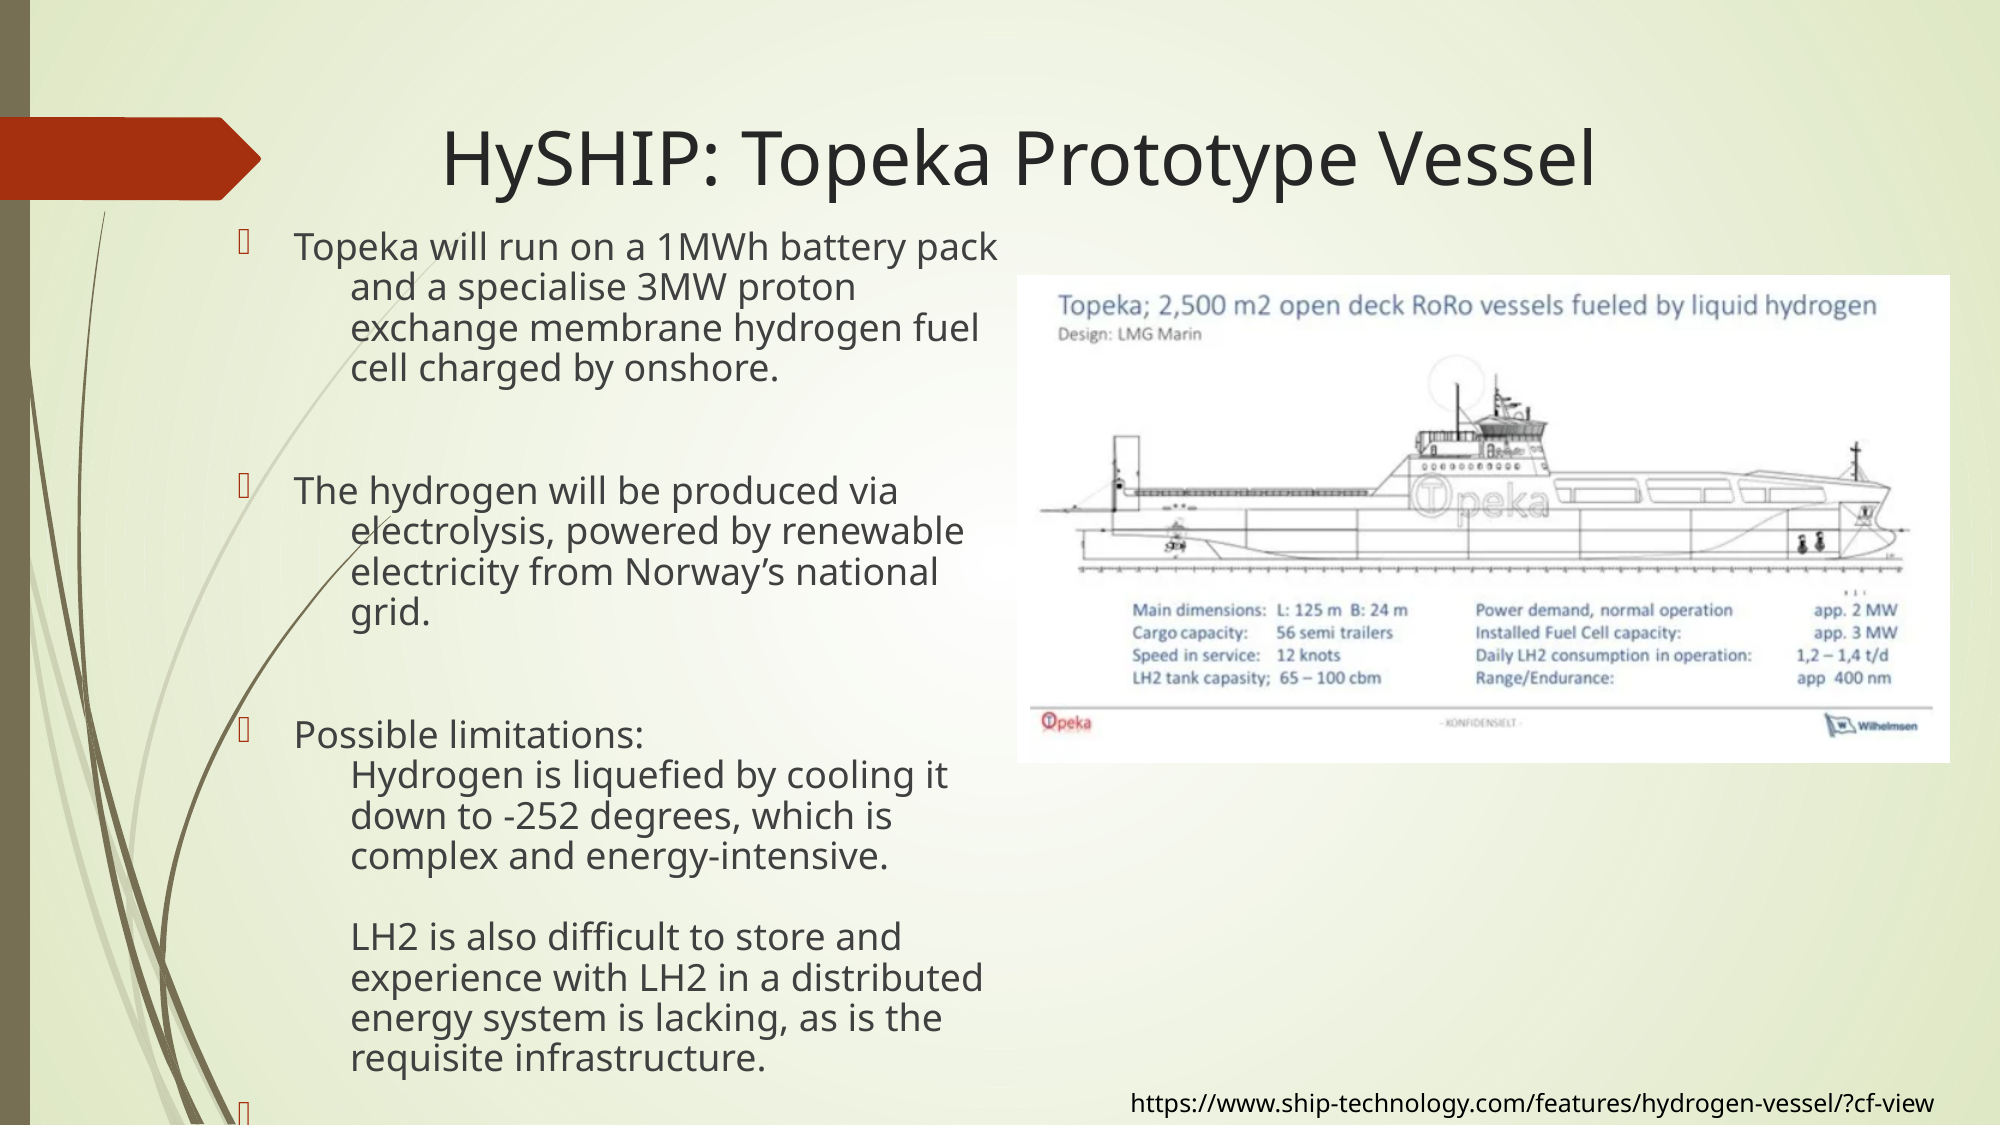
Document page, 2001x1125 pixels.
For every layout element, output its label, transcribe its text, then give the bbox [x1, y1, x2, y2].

picture [1017, 275, 1950, 763]
list Topeka will run on a 1MWh battery pack and a specialise 3MW proton exchange membrane hydrogen fuel cell charged by onshore. The hydrogen will be produced via electrolysis, powered by renewable electricity from Norway’s national grid. Possible limitations: Hydrogen is liquefied by cooling it down to -252 degrees, which is complex and energy-intensive. LH2 is also difficult to store and experience with LH2 in a distributed energy system is lacking, as is the requisite infrastructure. [222, 220, 1018, 1096]
text_box https://www.ship-technology.com/features/hydrogen-vessel/?cf-view [1115, 1079, 2000, 1125]
title HySHIP: Topeka Prototype Vessel [425, 102, 1888, 275]
